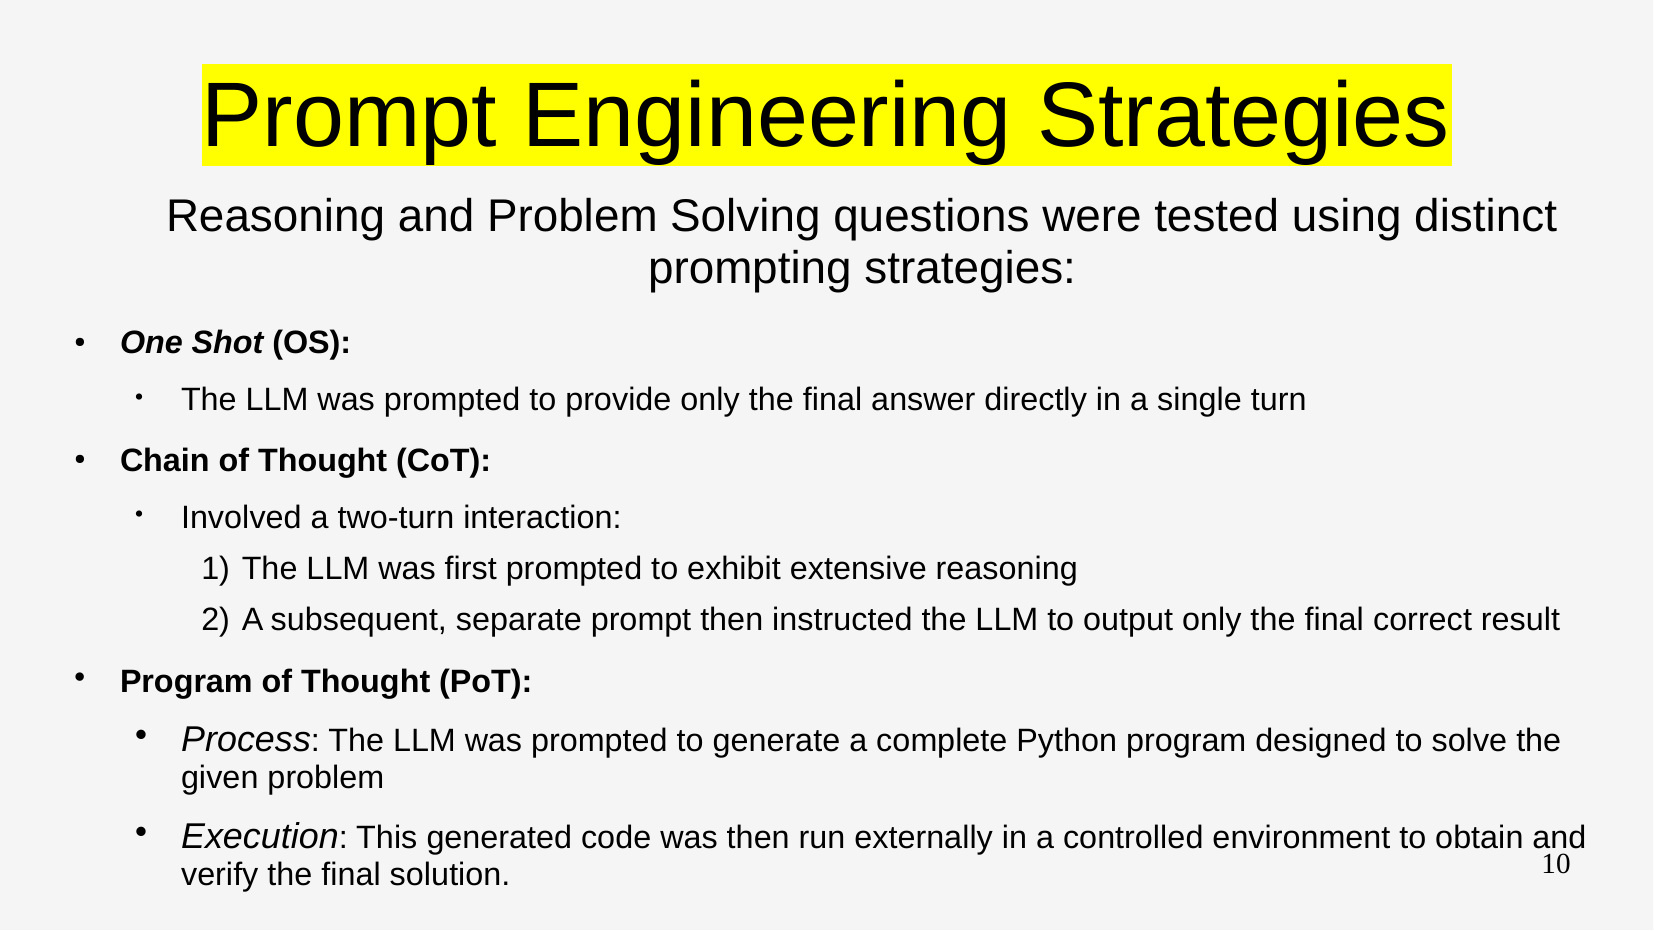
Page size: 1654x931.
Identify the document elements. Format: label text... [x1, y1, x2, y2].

list One Shot (OS): The LLM was prompted to provide only the final answer directly in a single turn Chain of Thought (CoT): Involved a two-turn interaction: The LLM was first prompted to exhibit extensive reasoning A subsequent, separate prompt then instructed the LLM to output only the final correct result Program of Thought (PoT): Process: The LLM was prompted to generate a complete Python program designed to solve the given problem Execution: This generated code was then run externally in a controlled environment to obtain and verify the final solution. [59, 324, 1625, 905]
title Prompt Engineering Strategies [82, 37, 1571, 158]
list Reasoning and Problem Solving questions were tested using distinct prompting strategies: [0, 158, 1654, 325]
